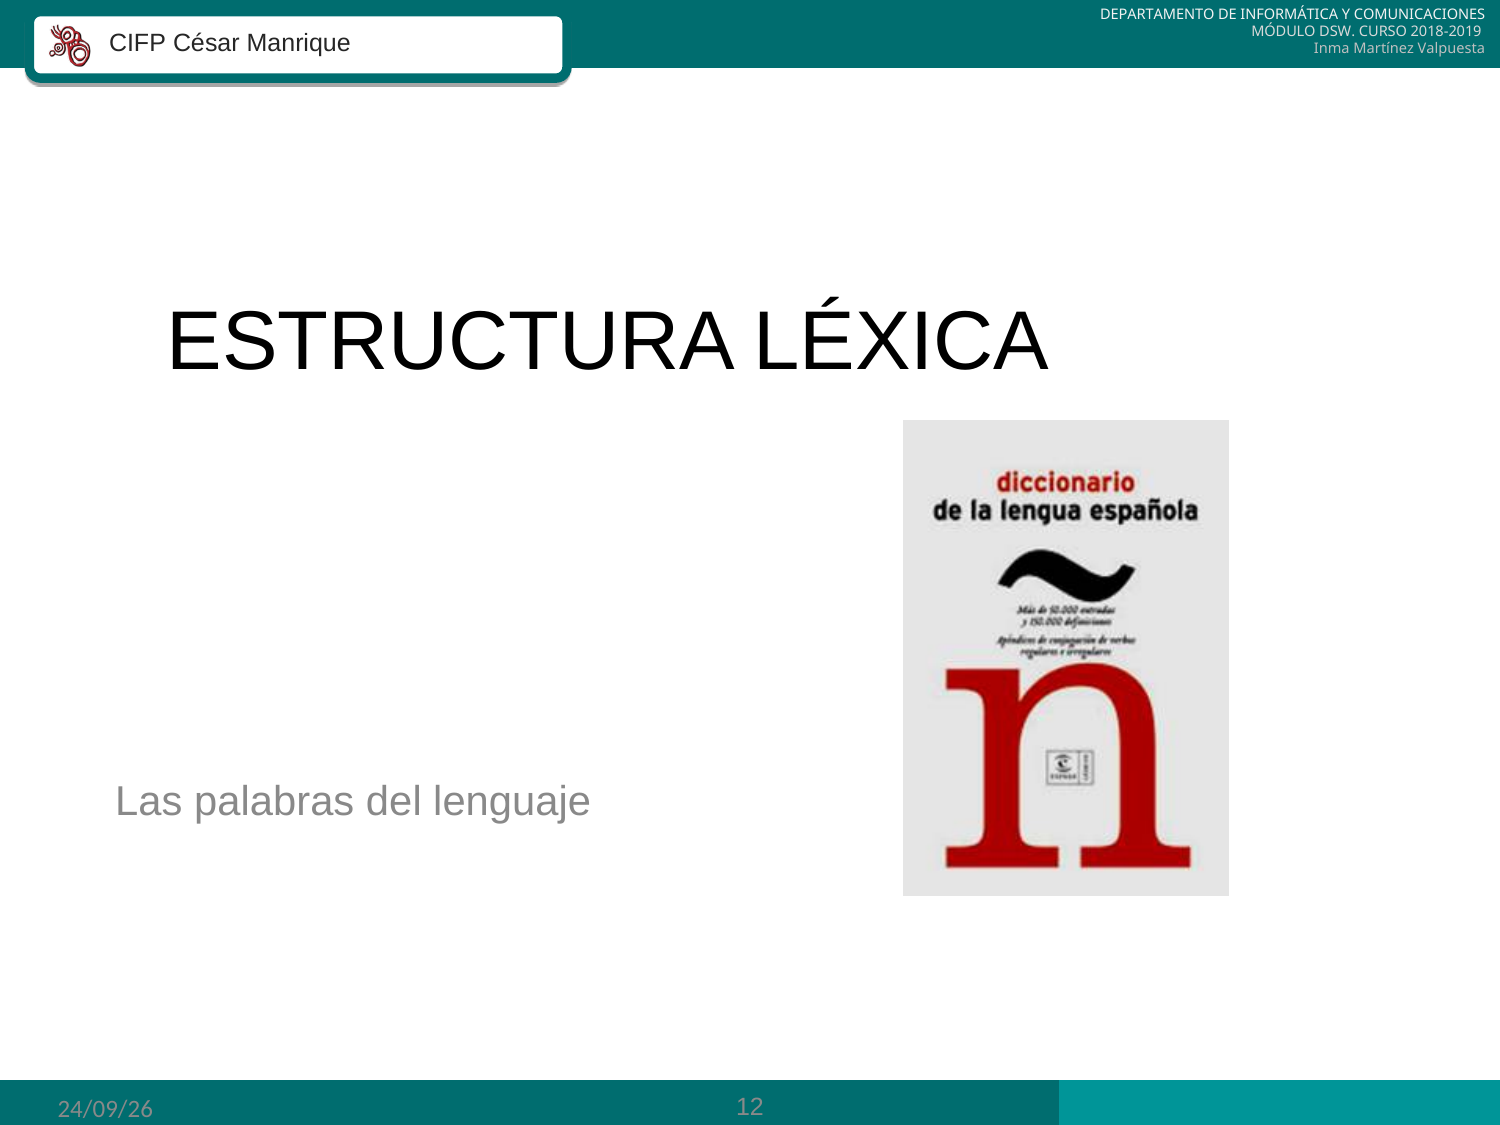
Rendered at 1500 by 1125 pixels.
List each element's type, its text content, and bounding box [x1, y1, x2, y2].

text_box <número> [512, 1082, 988, 1125]
text_box 18/09/18 [42, 1085, 344, 1125]
picture [47, 23, 93, 67]
list Las palabras del lenguaje [100, 716, 903, 882]
title ESTRUCTURA LÉXICA [76, 278, 1105, 717]
picture [903, 420, 1229, 896]
